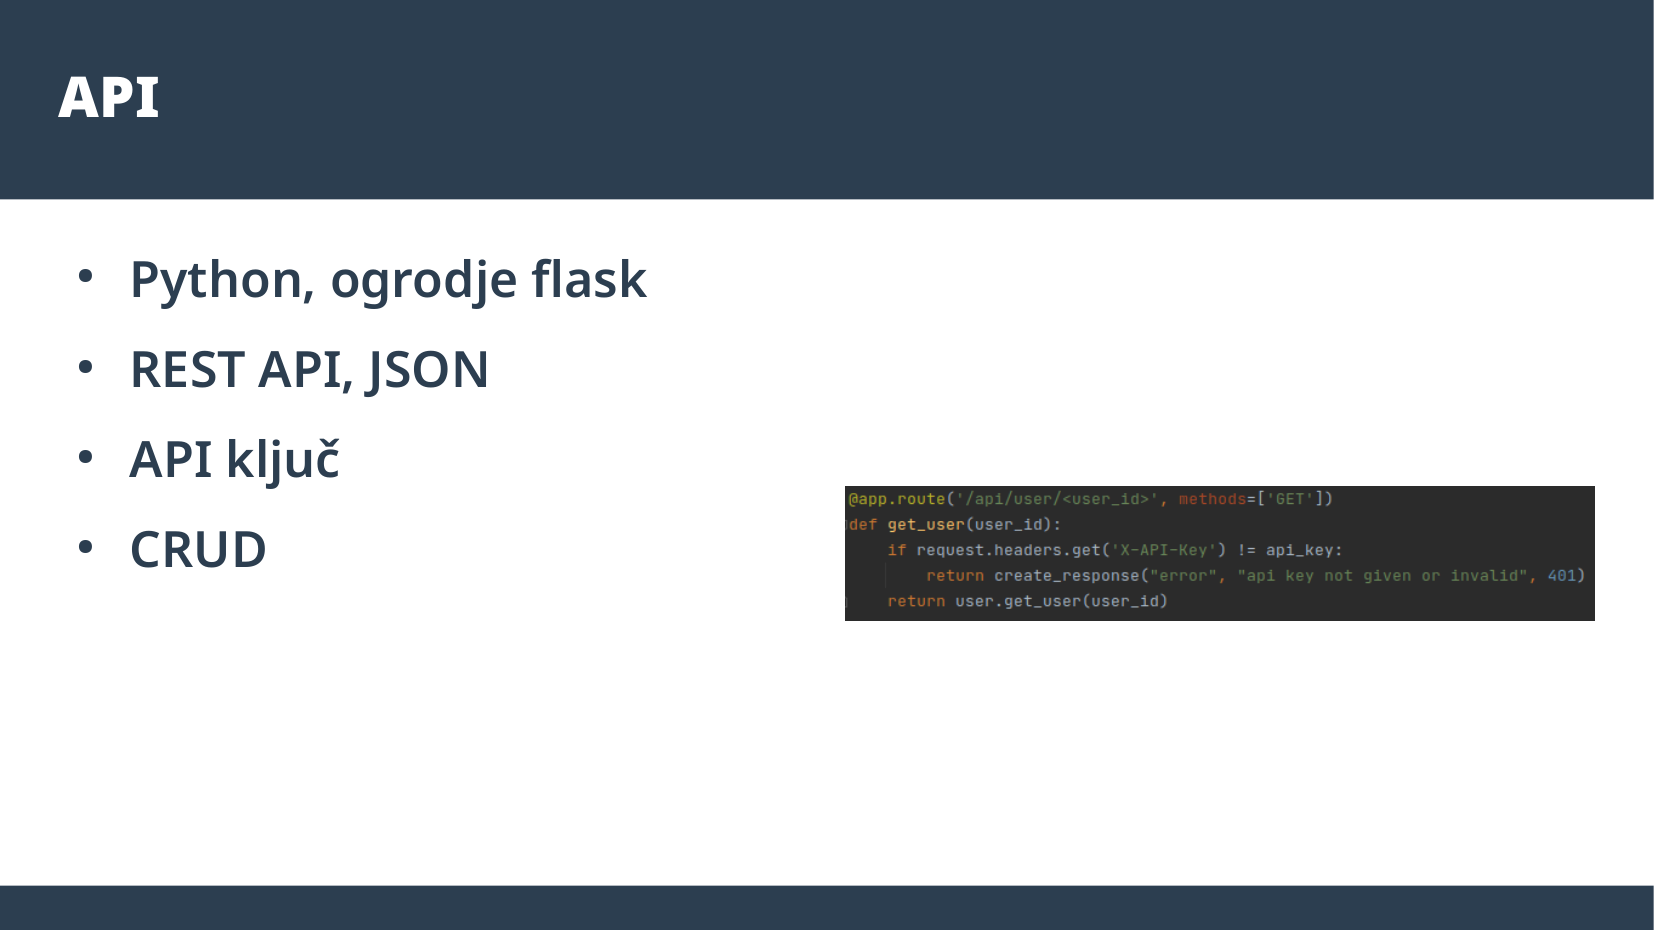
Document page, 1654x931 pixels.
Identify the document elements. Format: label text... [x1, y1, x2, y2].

picture [845, 486, 1595, 621]
title API [58, 36, 1595, 155]
list Python, ogrodje flask REST API, JSON API ključ CRUD [58, 243, 809, 864]
